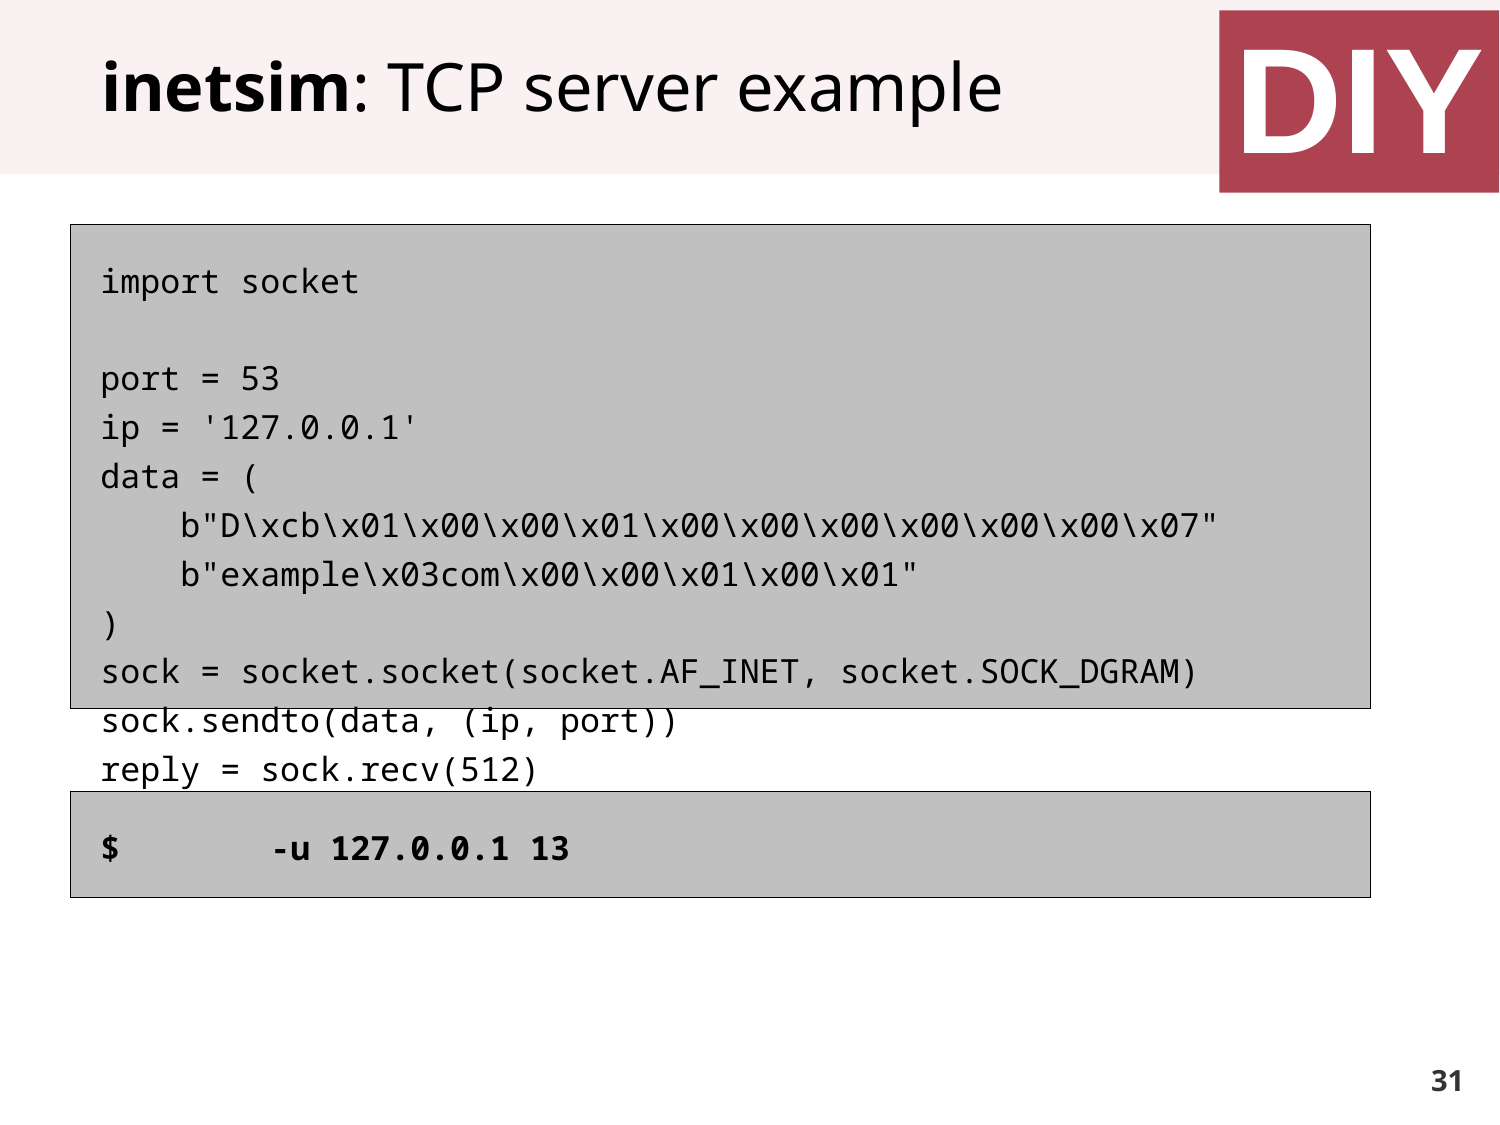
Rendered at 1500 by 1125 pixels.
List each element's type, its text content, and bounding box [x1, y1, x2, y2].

text_box import socket port = 53 ip = '127.0.0.1' data = ( b"D\xcb\x01\x00\x00\x01\x00\x00\x00\x00\x00\x00\x07" b"example\x03com\x00\x00\x01\x00\x01" ) sock = socket.socket(socket.AF_INET, socket.SOCK_DGRAM) sock.sendto(data, (ip, port)) reply = sock.recv(512) print(reply) [70, 224, 1371, 709]
title inetsim: TCP server example [101, 6, 1173, 168]
text_box $ -u 127.0.0.1 13 [70, 791, 1371, 898]
text_box DIY [1219, 10, 1500, 193]
